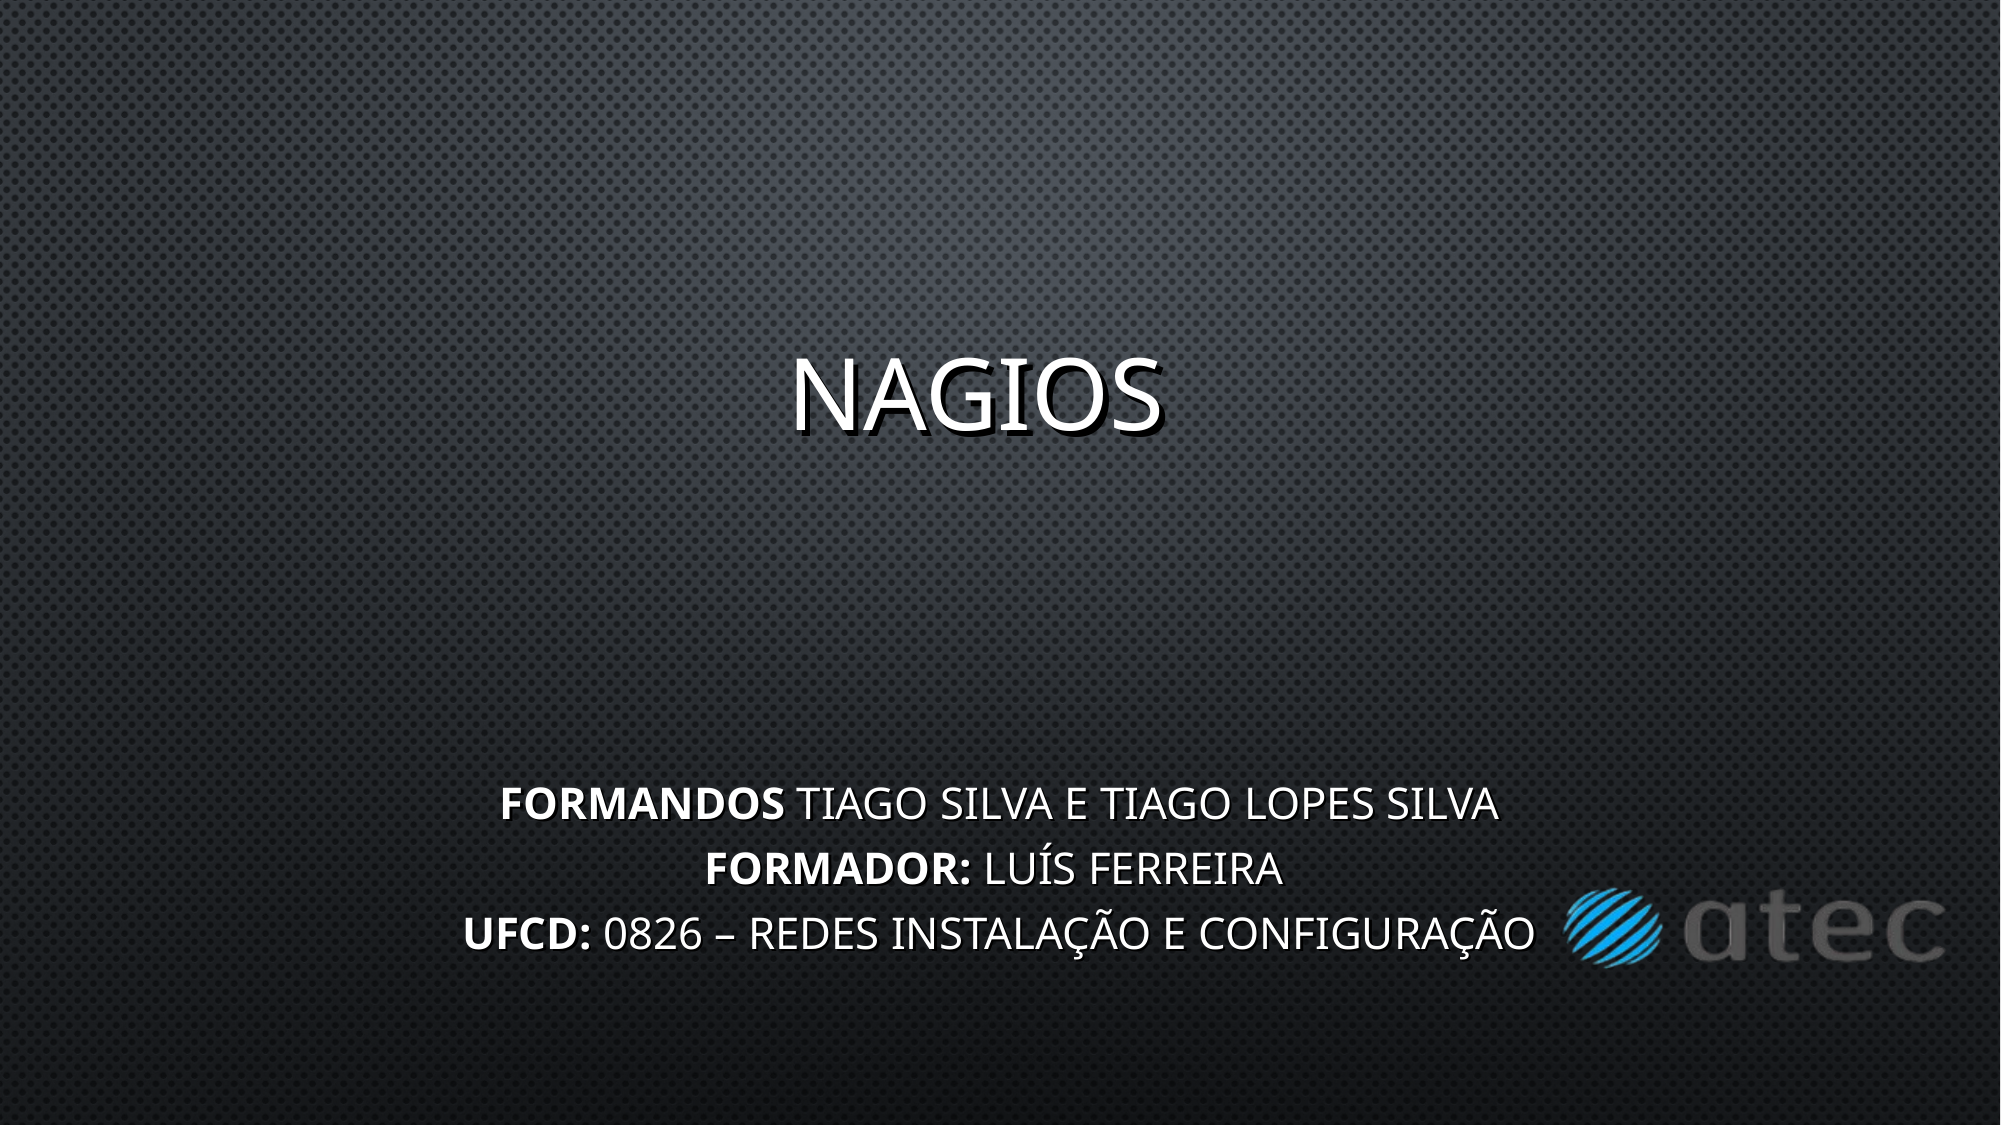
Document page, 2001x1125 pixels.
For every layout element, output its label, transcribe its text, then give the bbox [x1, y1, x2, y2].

subtitle Formandos Tiago Silva e Tiago Lopes Silva Formador: Luís Ferreira UFCD: 0826 – Redes instalação e configuração [249, 768, 1506, 1040]
title Nagios [226, 66, 1727, 459]
picture [1506, 729, 2000, 1125]
